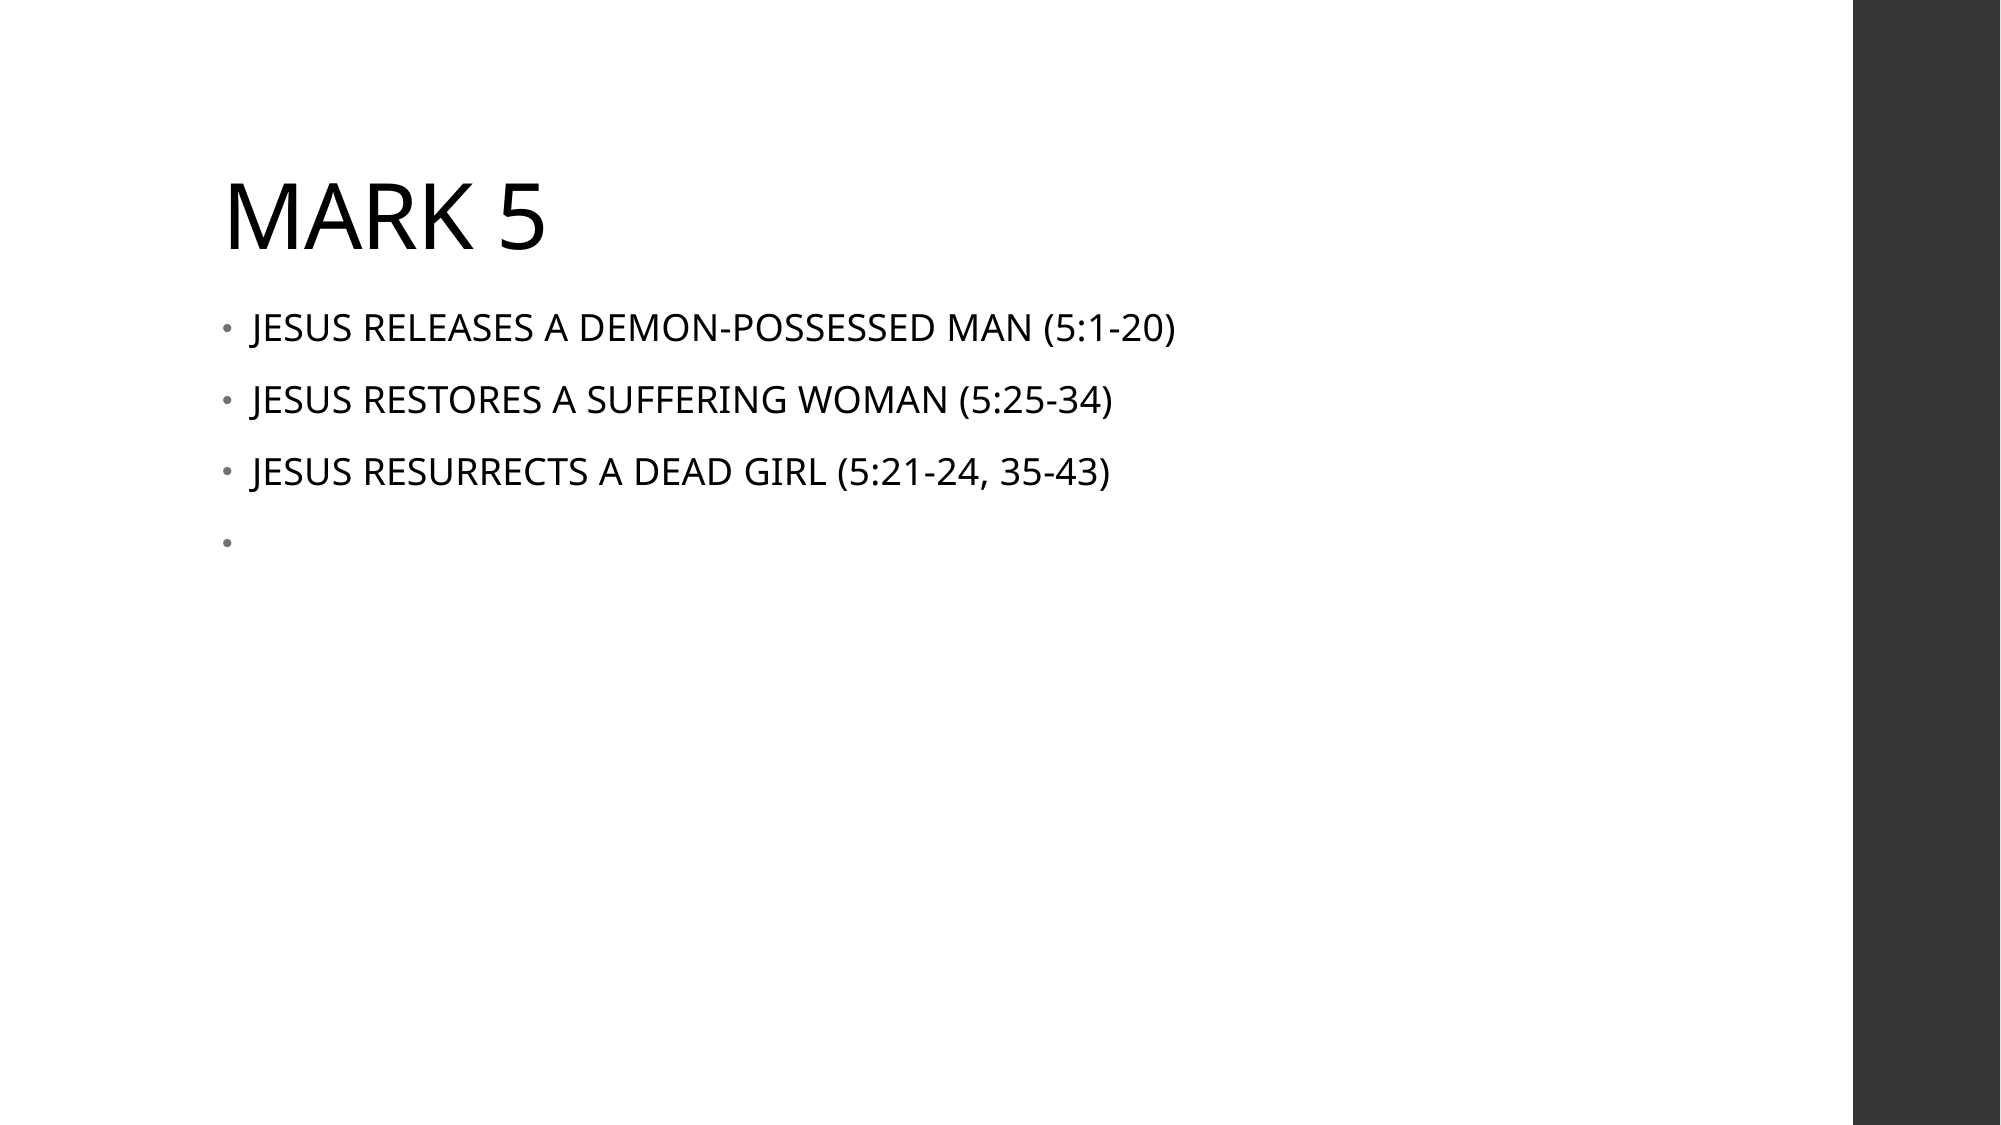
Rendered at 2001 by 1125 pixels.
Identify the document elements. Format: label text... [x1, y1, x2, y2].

title MARK 5 [206, 60, 1797, 278]
list JESUS RELEASES A DEMON-POSSESSED MAN (5:1-20) JESUS RESTORES A SUFFERING WOMAN (5:25-34) JESUS RESURRECTS A DEAD GIRL (5:21-24, 35-43) [206, 299, 1617, 1014]
